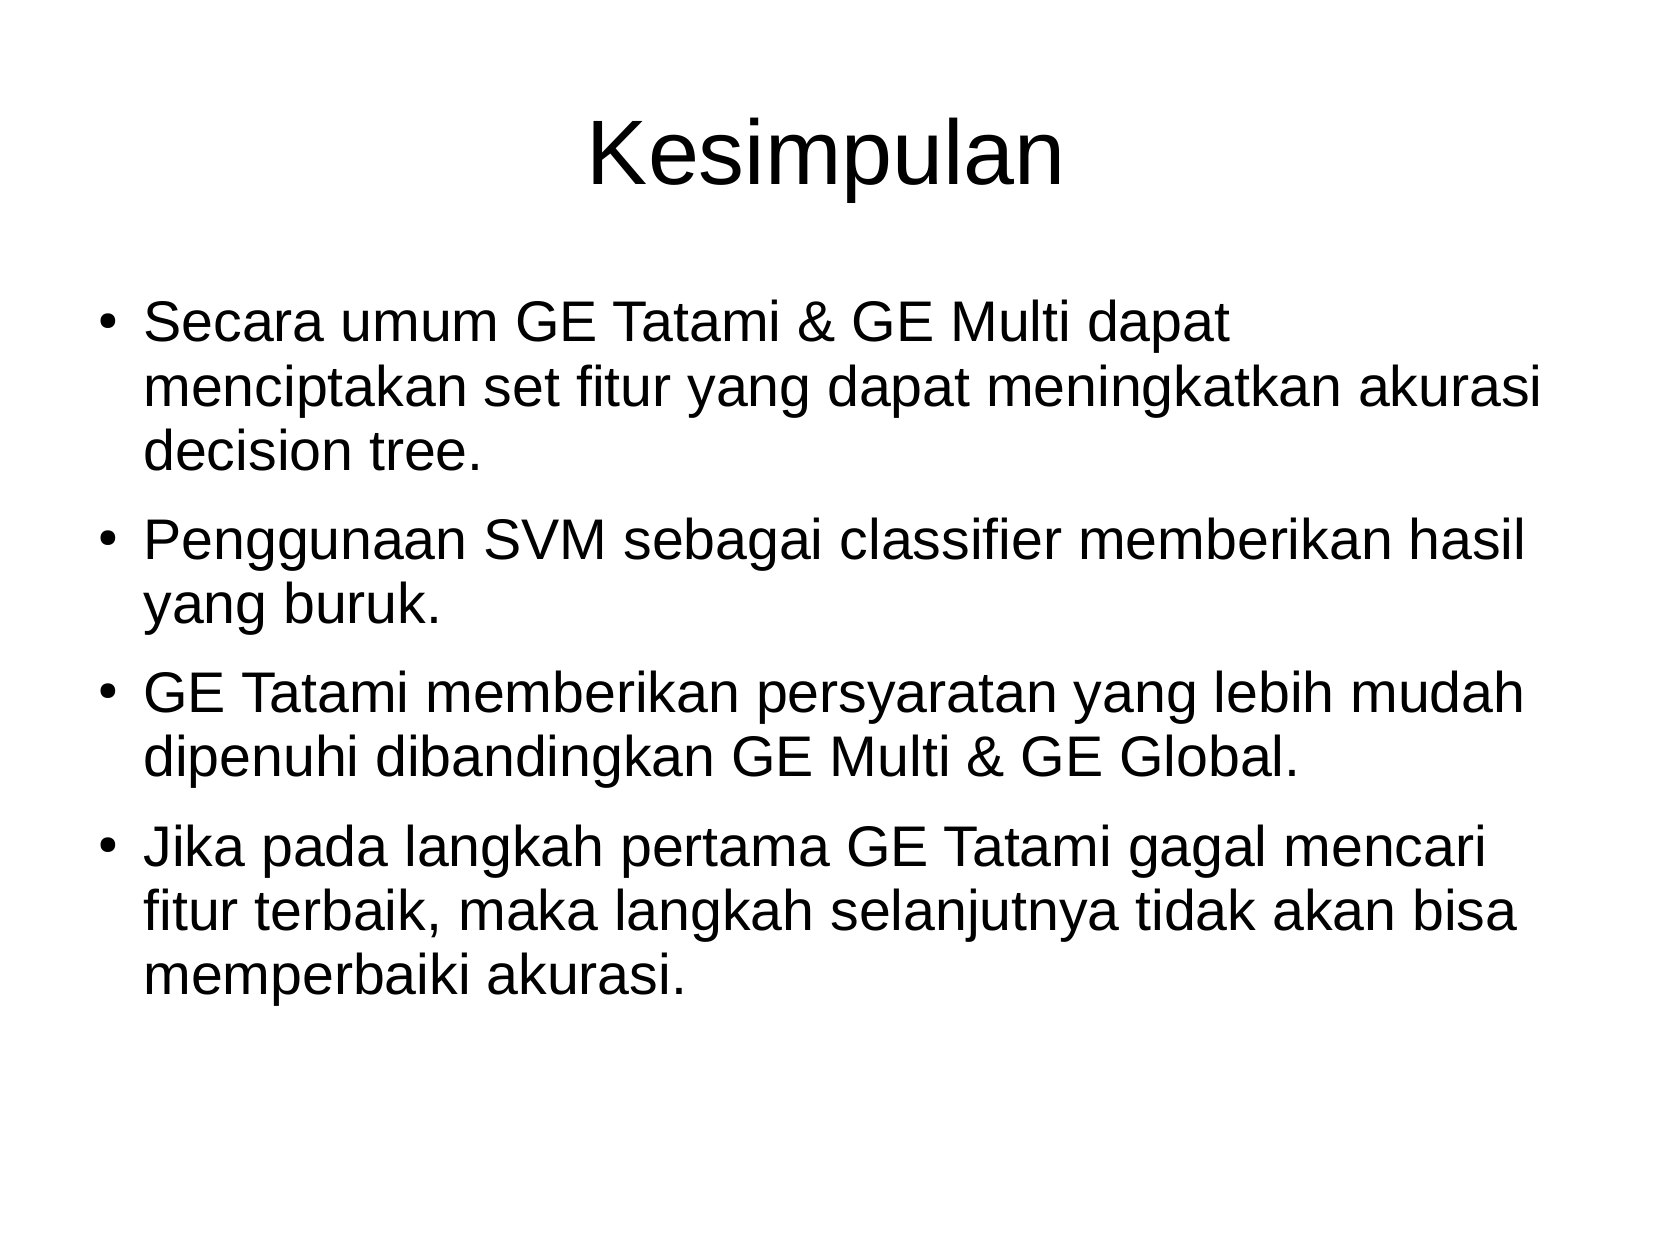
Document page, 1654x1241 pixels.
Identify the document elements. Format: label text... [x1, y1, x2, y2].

title Kesimpulan [82, 49, 1571, 257]
list Secara umum GE Tatami & GE Multi dapat menciptakan set fitur yang dapat meningkatkan akurasi decision tree. Penggunaan SVM sebagai classifier memberikan hasil yang buruk. GE Tatami memberikan persyaratan yang lebih mudah dipenuhi dibandingkan GE Multi & GE Global. Jika pada langkah pertama GE Tatami gagal mencari fitur terbaik, maka langkah selanjutnya tidak akan bisa memperbaiki akurasi. [82, 290, 1571, 1010]
